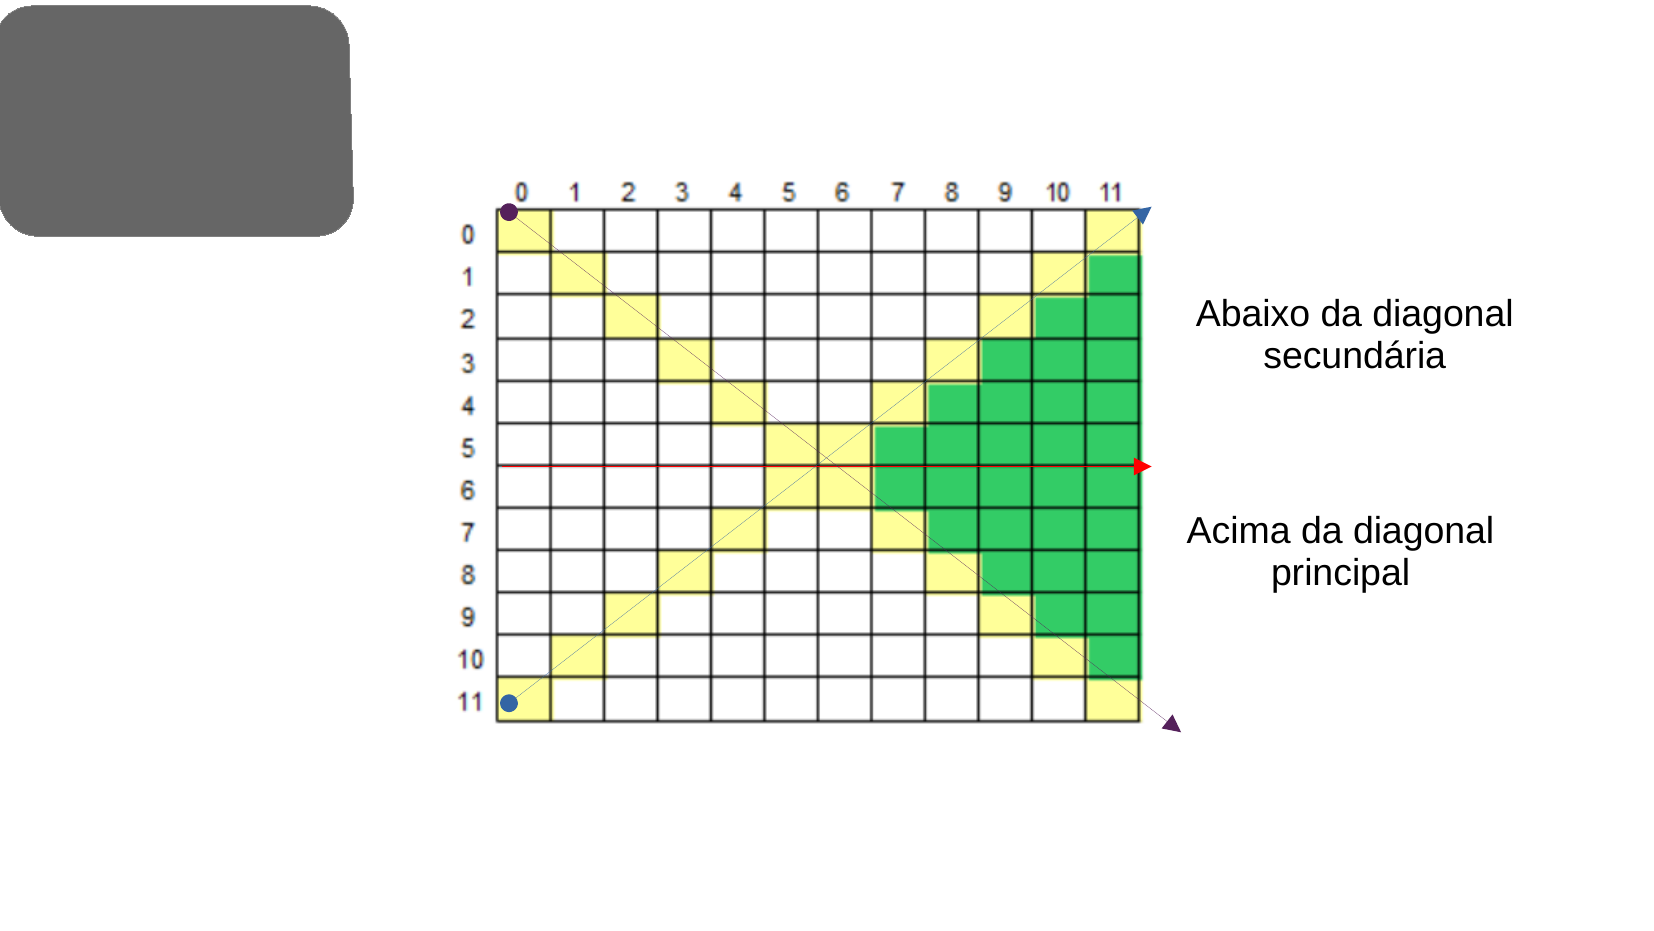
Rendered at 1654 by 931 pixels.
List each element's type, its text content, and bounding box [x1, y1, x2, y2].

text_box [0, 5, 354, 237]
text_box Abaixo da diagonal secundária [1181, 285, 1604, 384]
text_box Acima da diagonal principal [1171, 501, 1595, 601]
picture [427, 132, 1224, 794]
